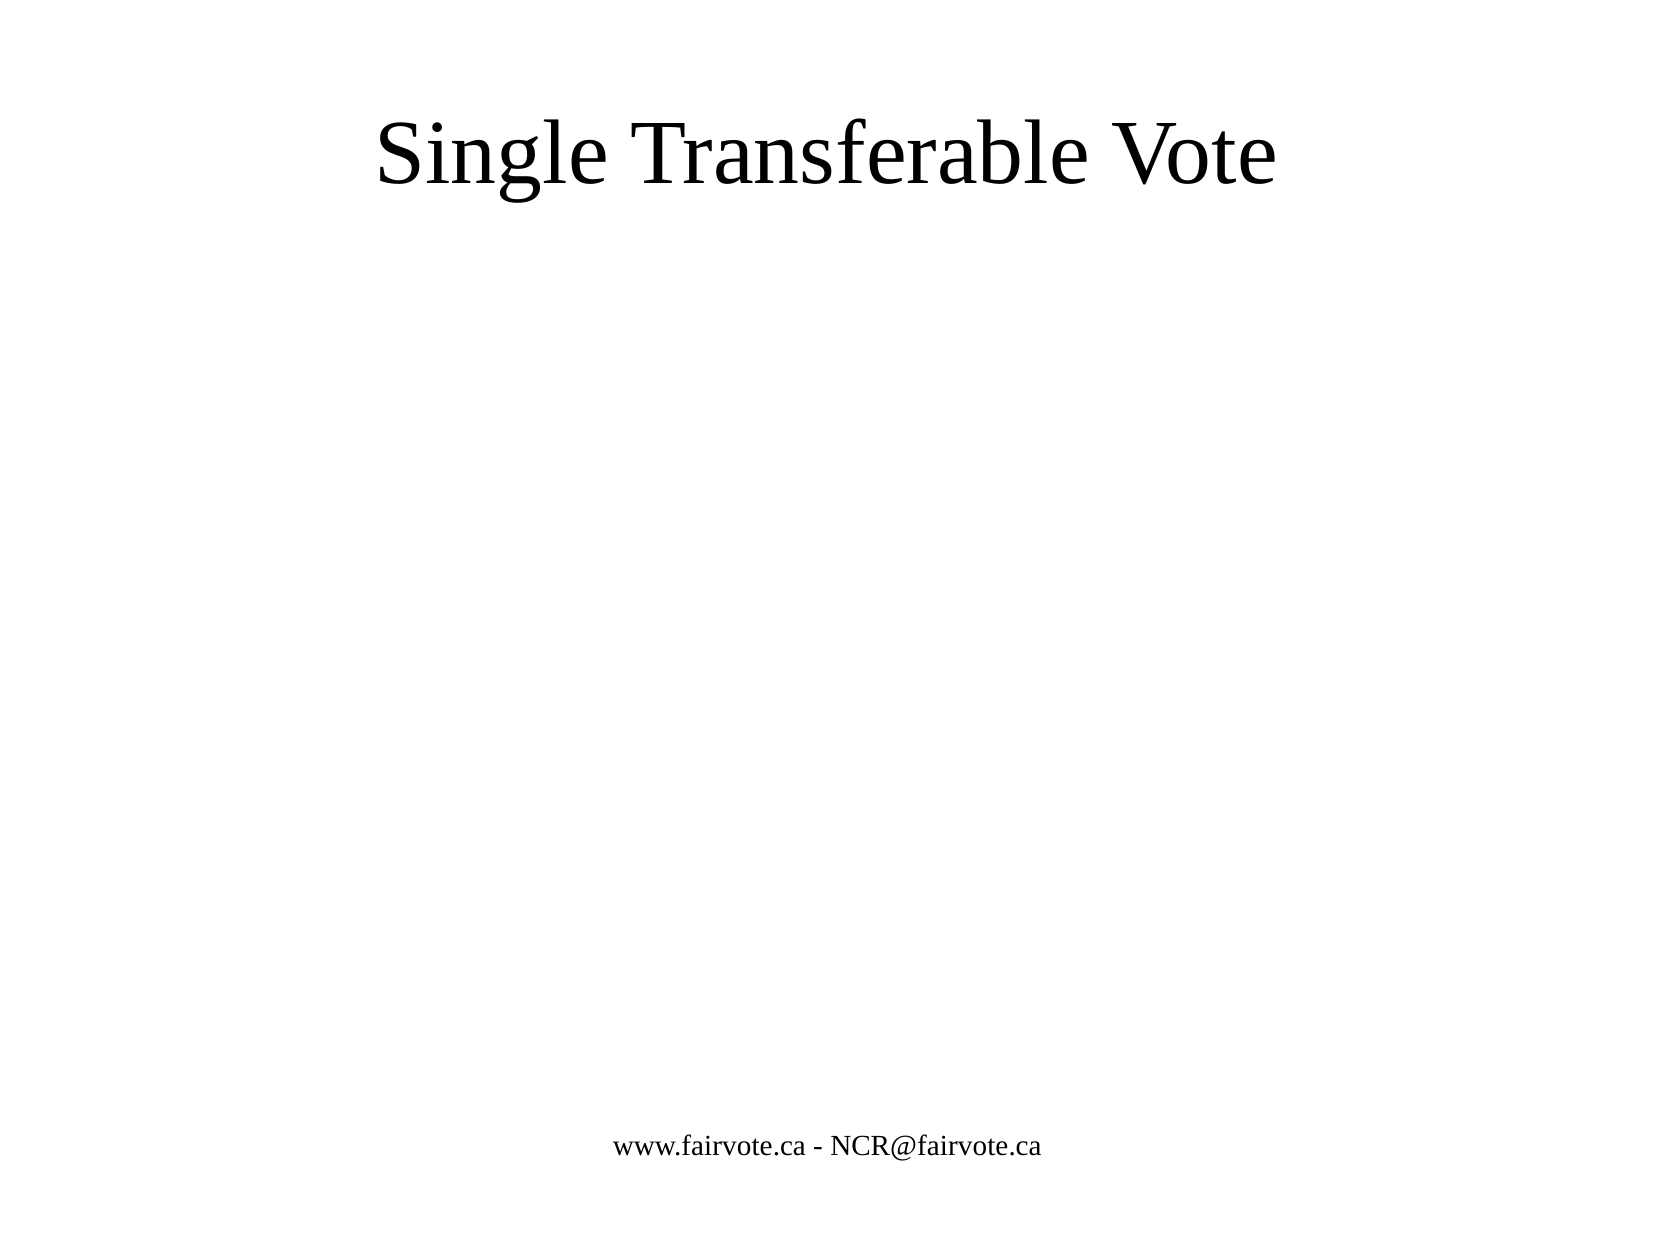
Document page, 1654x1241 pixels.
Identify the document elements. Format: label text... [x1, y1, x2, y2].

title Single Transferable Vote [82, 49, 1571, 257]
